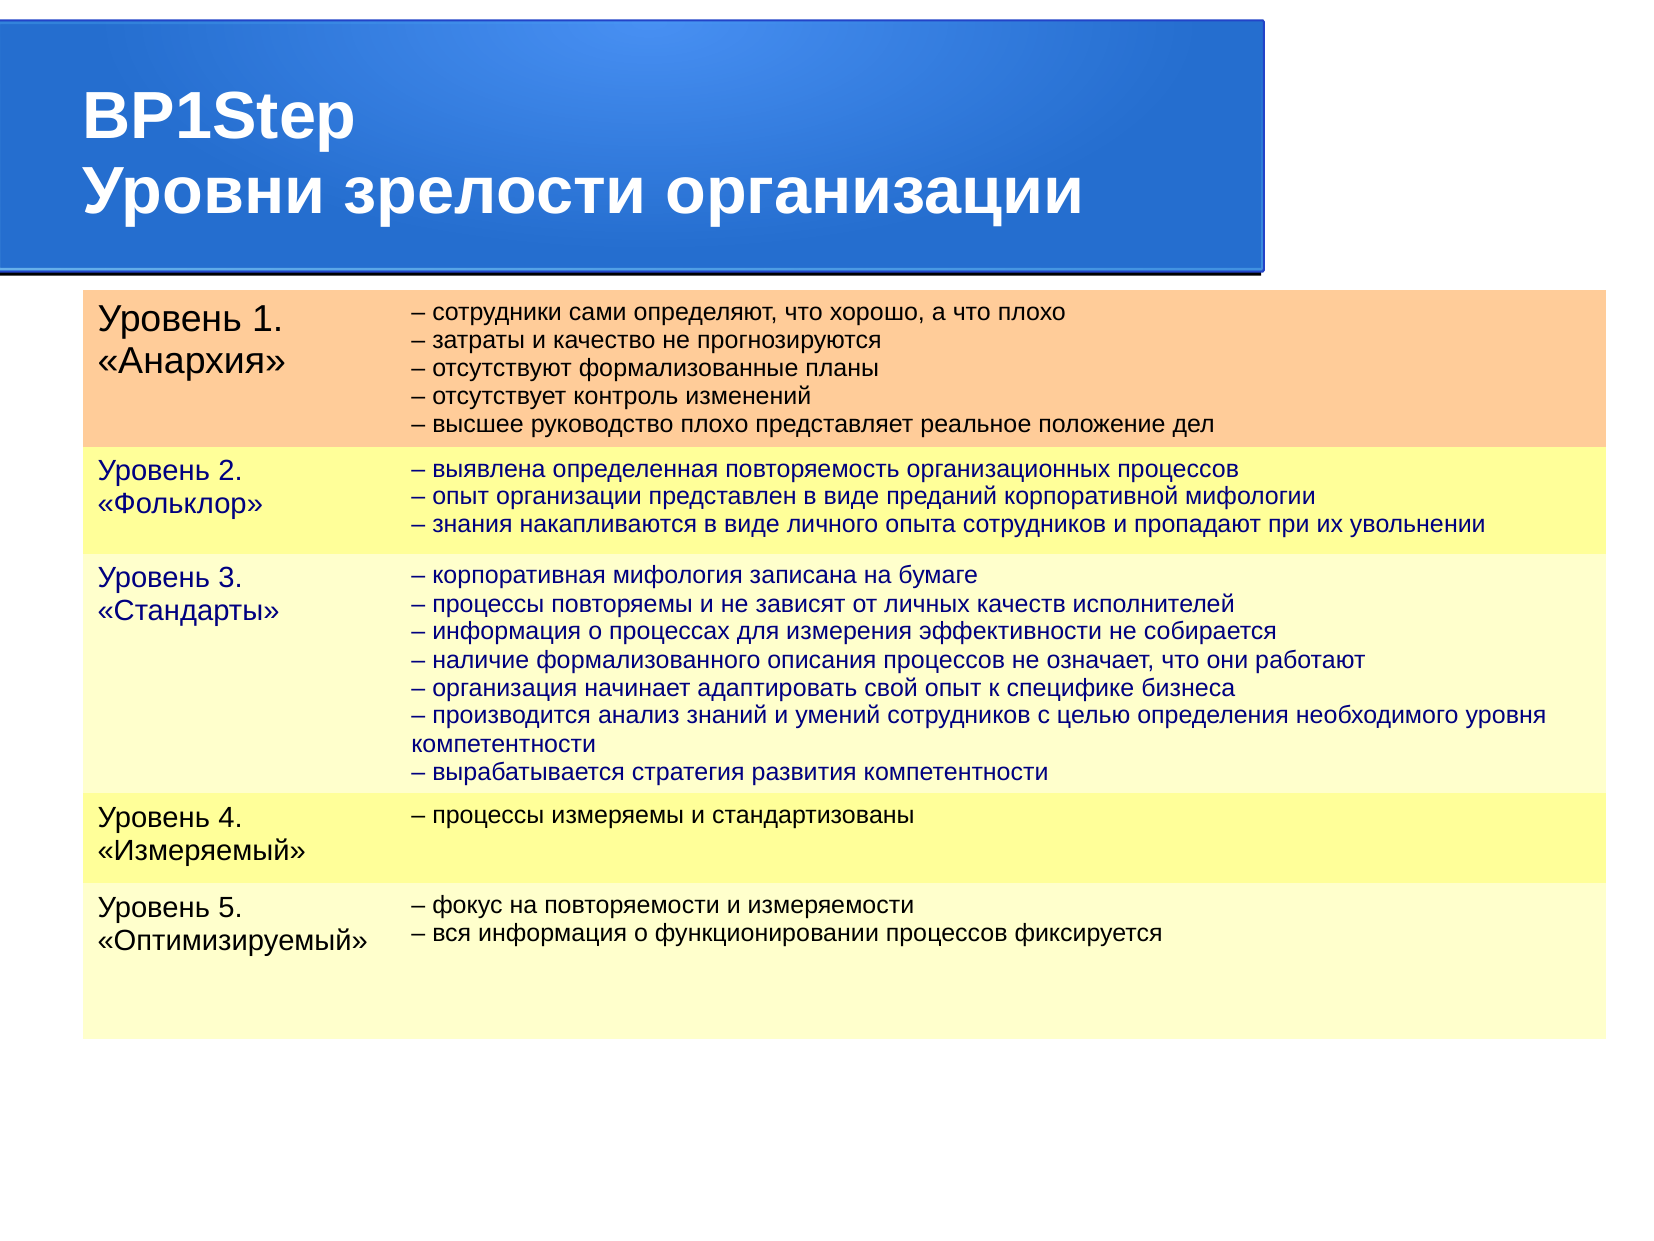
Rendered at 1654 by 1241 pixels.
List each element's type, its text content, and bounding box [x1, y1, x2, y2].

table_cell – выявлена определенная повторяемость организационных процессов – опыт организации представлен в виде преданий корпоративной мифологии – знания накапливаются в виде личного опыта сотрудников и пропадают при их увольнении [396, 447, 1606, 554]
table_header Уровень 1. «Анархия» [83, 290, 396, 447]
table_cell Уровень 4. «Измеряемый» [83, 793, 396, 883]
table_cell Уровень 5. «Оптимизируемый» [83, 883, 396, 1039]
table_cell – фокус на повторяемости и измеряемости – вся информация о функционировании процессов фиксируется [396, 883, 1606, 1039]
title BP1Step Уровни зрелости организации [82, 49, 1250, 257]
table_header – сотрудники сами определяют, что хорошо, а что плохо – затраты и качество не прогнозируются – отсутствуют формализованные планы – отсутствует контроль изменений – высшее руководство плохо представляет реальное положение дел [396, 290, 1606, 447]
table_cell Уровень 3. «Стандарты» [83, 554, 396, 793]
table_cell – процессы измеряемы и стандартизованы [396, 793, 1606, 883]
table_cell Уровень 2. «Фольклор» [83, 447, 396, 554]
table_cell – корпоративная мифология записана на бумаге – процессы повторяемы и не зависят от личных качеств исполнителей – информация о процессах для измерения эффективности не собирается – наличие формализованного описания процессов не означает, что они работают – организация начинает адаптировать свой опыт к специфике бизнеса – производится анализ знаний и умений сотрудников с целью определения необходимого уровня компетентности – вырабатывается стратегия развития компетентности [396, 554, 1606, 793]
